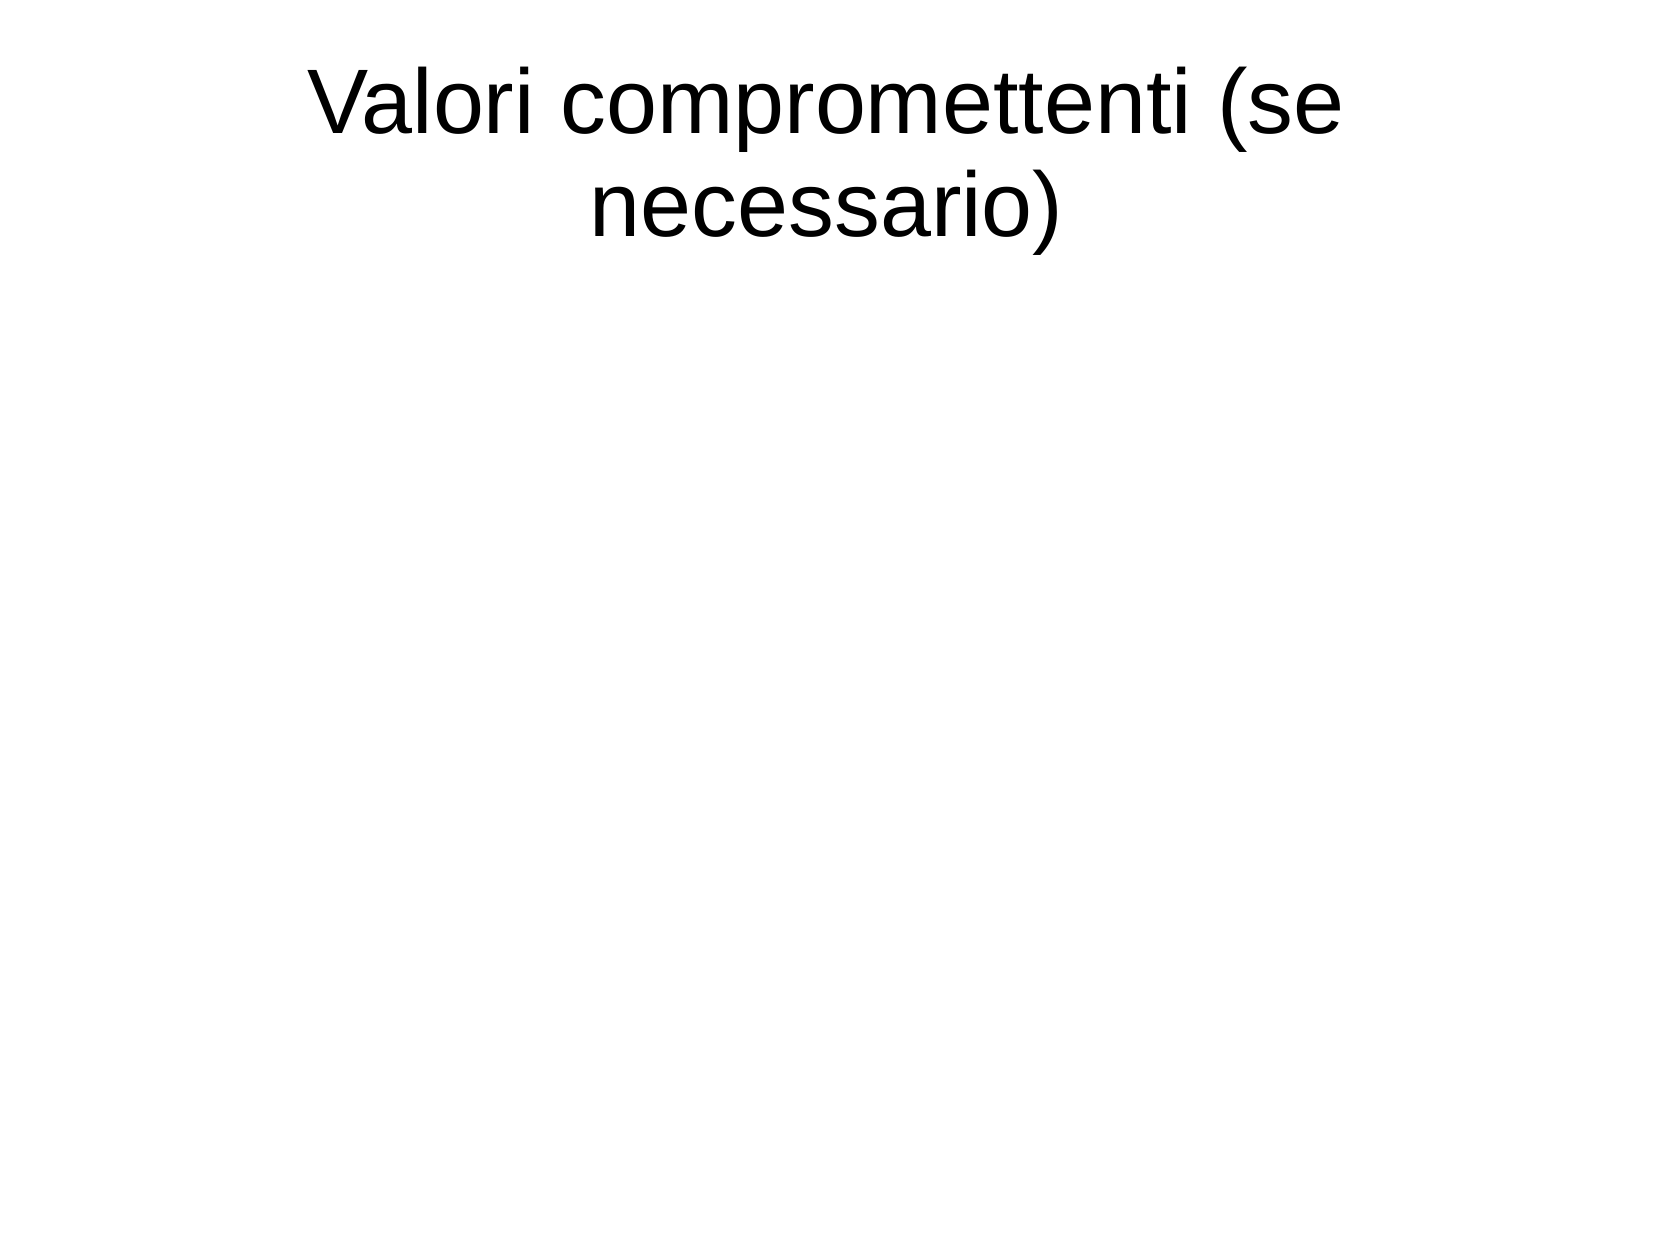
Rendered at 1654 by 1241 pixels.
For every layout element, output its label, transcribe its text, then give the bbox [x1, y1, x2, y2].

title Valori compromettenti (se necessario) [82, 26, 1571, 280]
